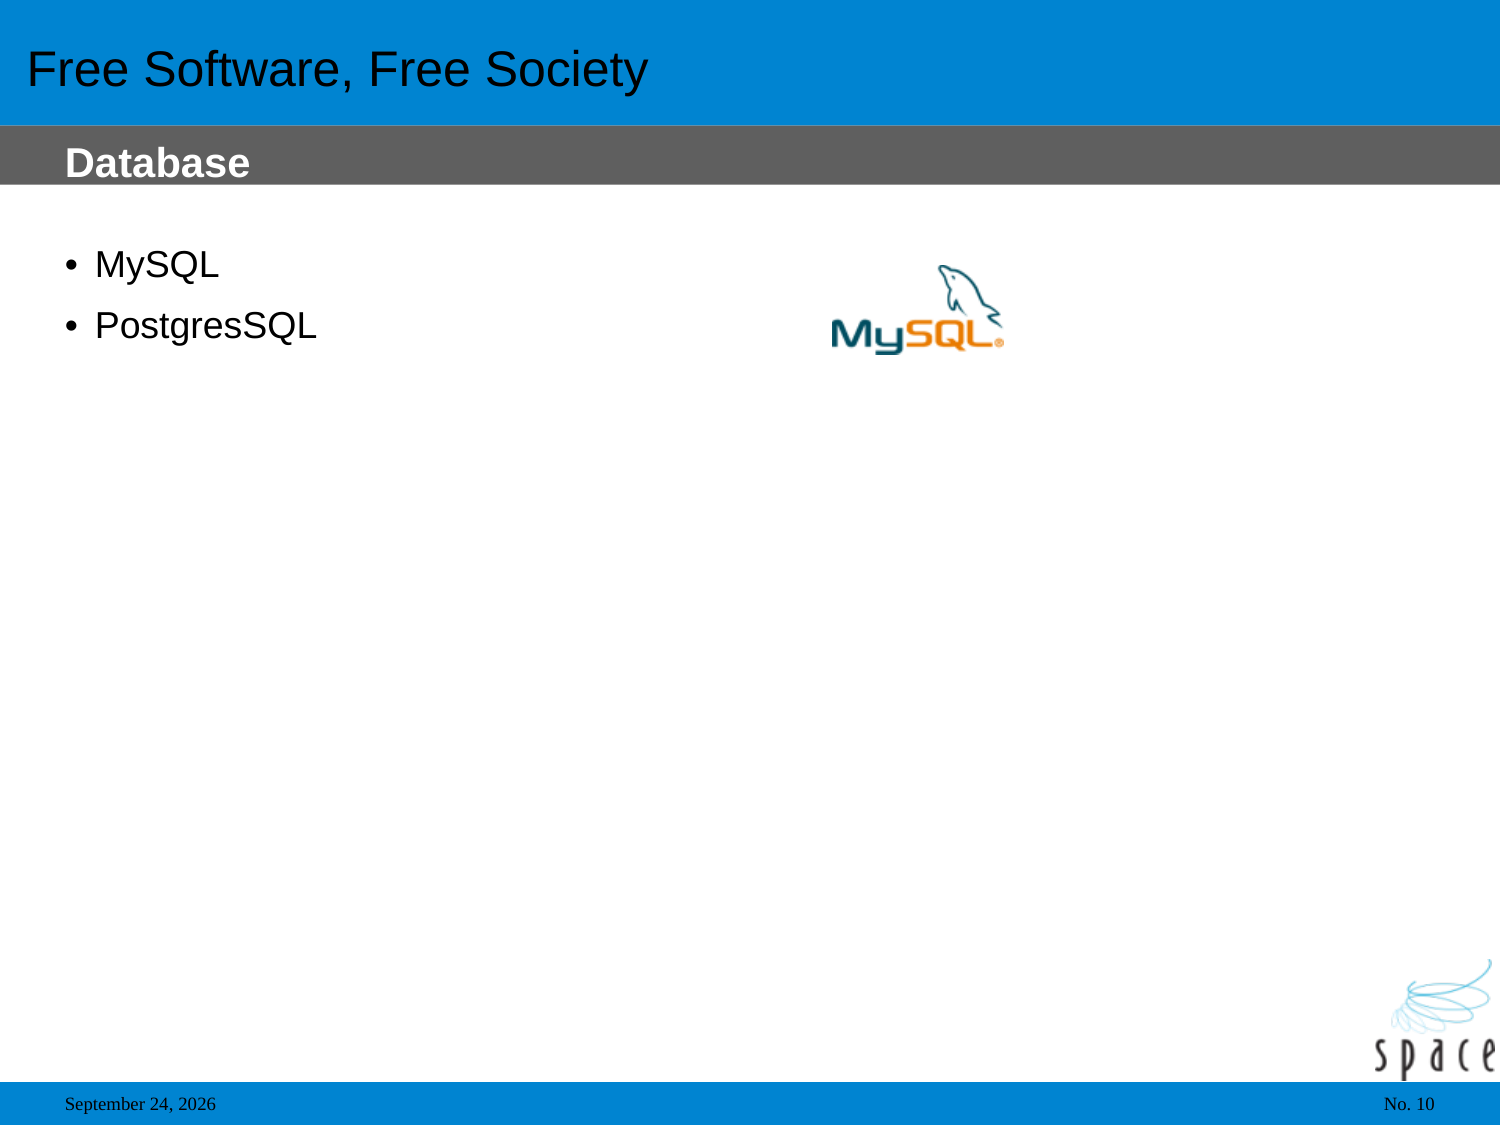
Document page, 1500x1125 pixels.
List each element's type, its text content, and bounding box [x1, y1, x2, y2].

title Database [64, 139, 1436, 187]
picture [832, 265, 1004, 355]
list MySQL PostgresSQL [64, 243, 1436, 972]
picture [1375, 959, 1495, 1081]
